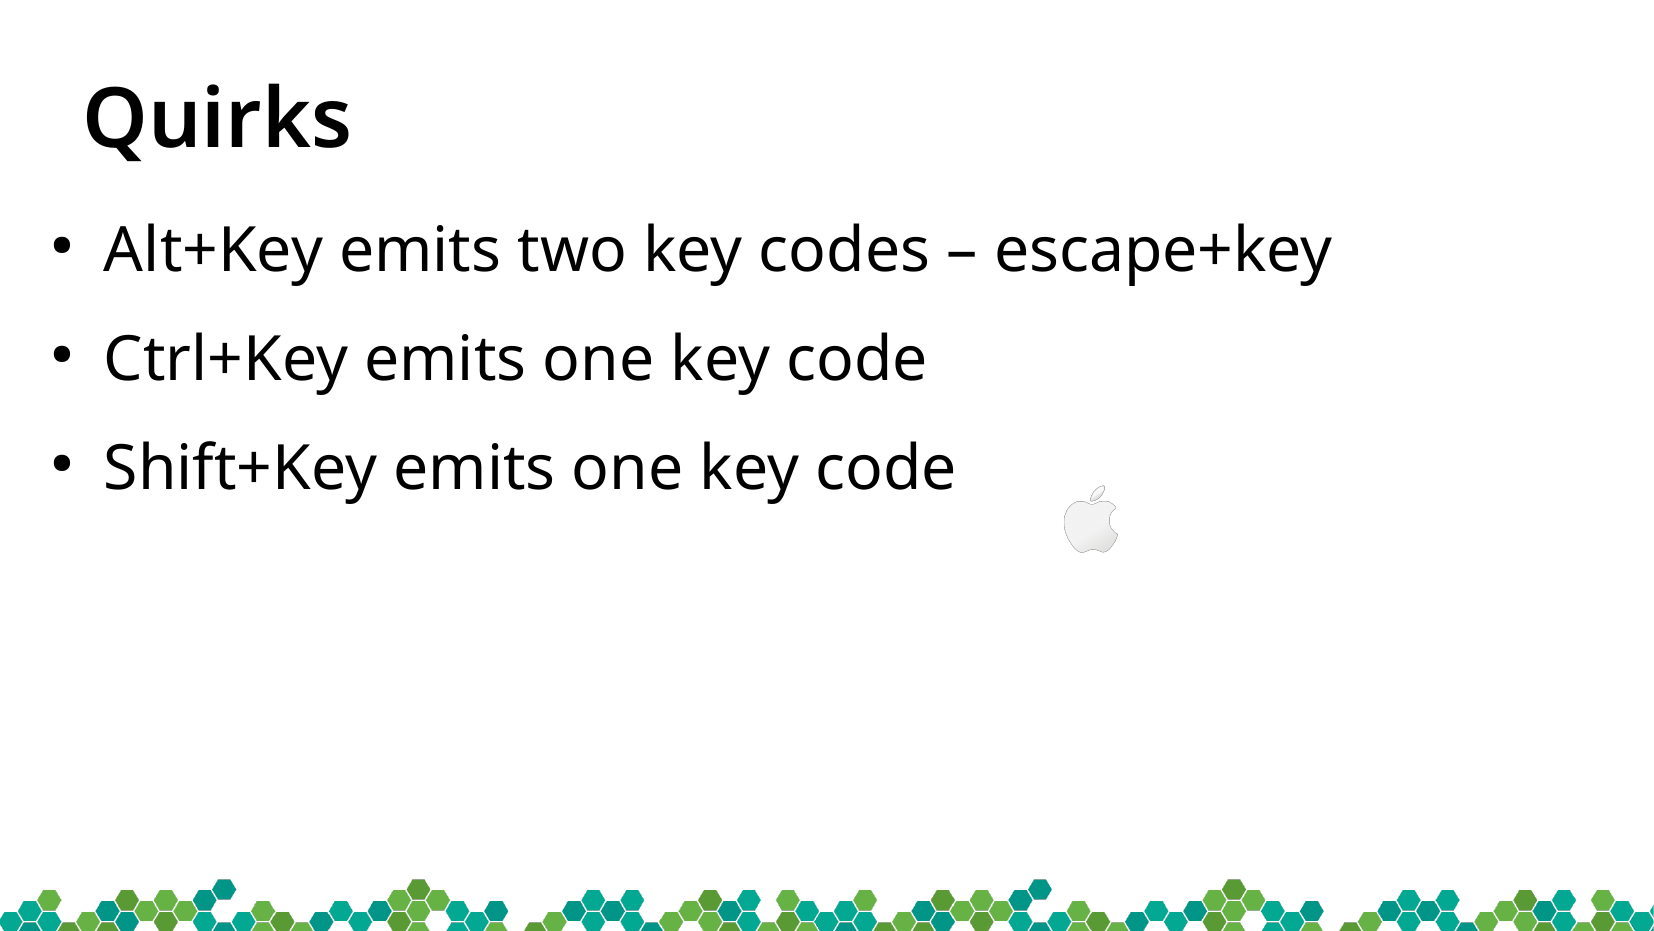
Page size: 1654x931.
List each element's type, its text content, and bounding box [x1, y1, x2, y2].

title Quirks [82, 37, 1571, 193]
picture [1057, 485, 1125, 553]
picture [0, 871, 1654, 931]
list Alt+Key emits two key codes – escape+key Ctrl+Key emits one key code Shift+Key emits one key code [33, 204, 1623, 842]
